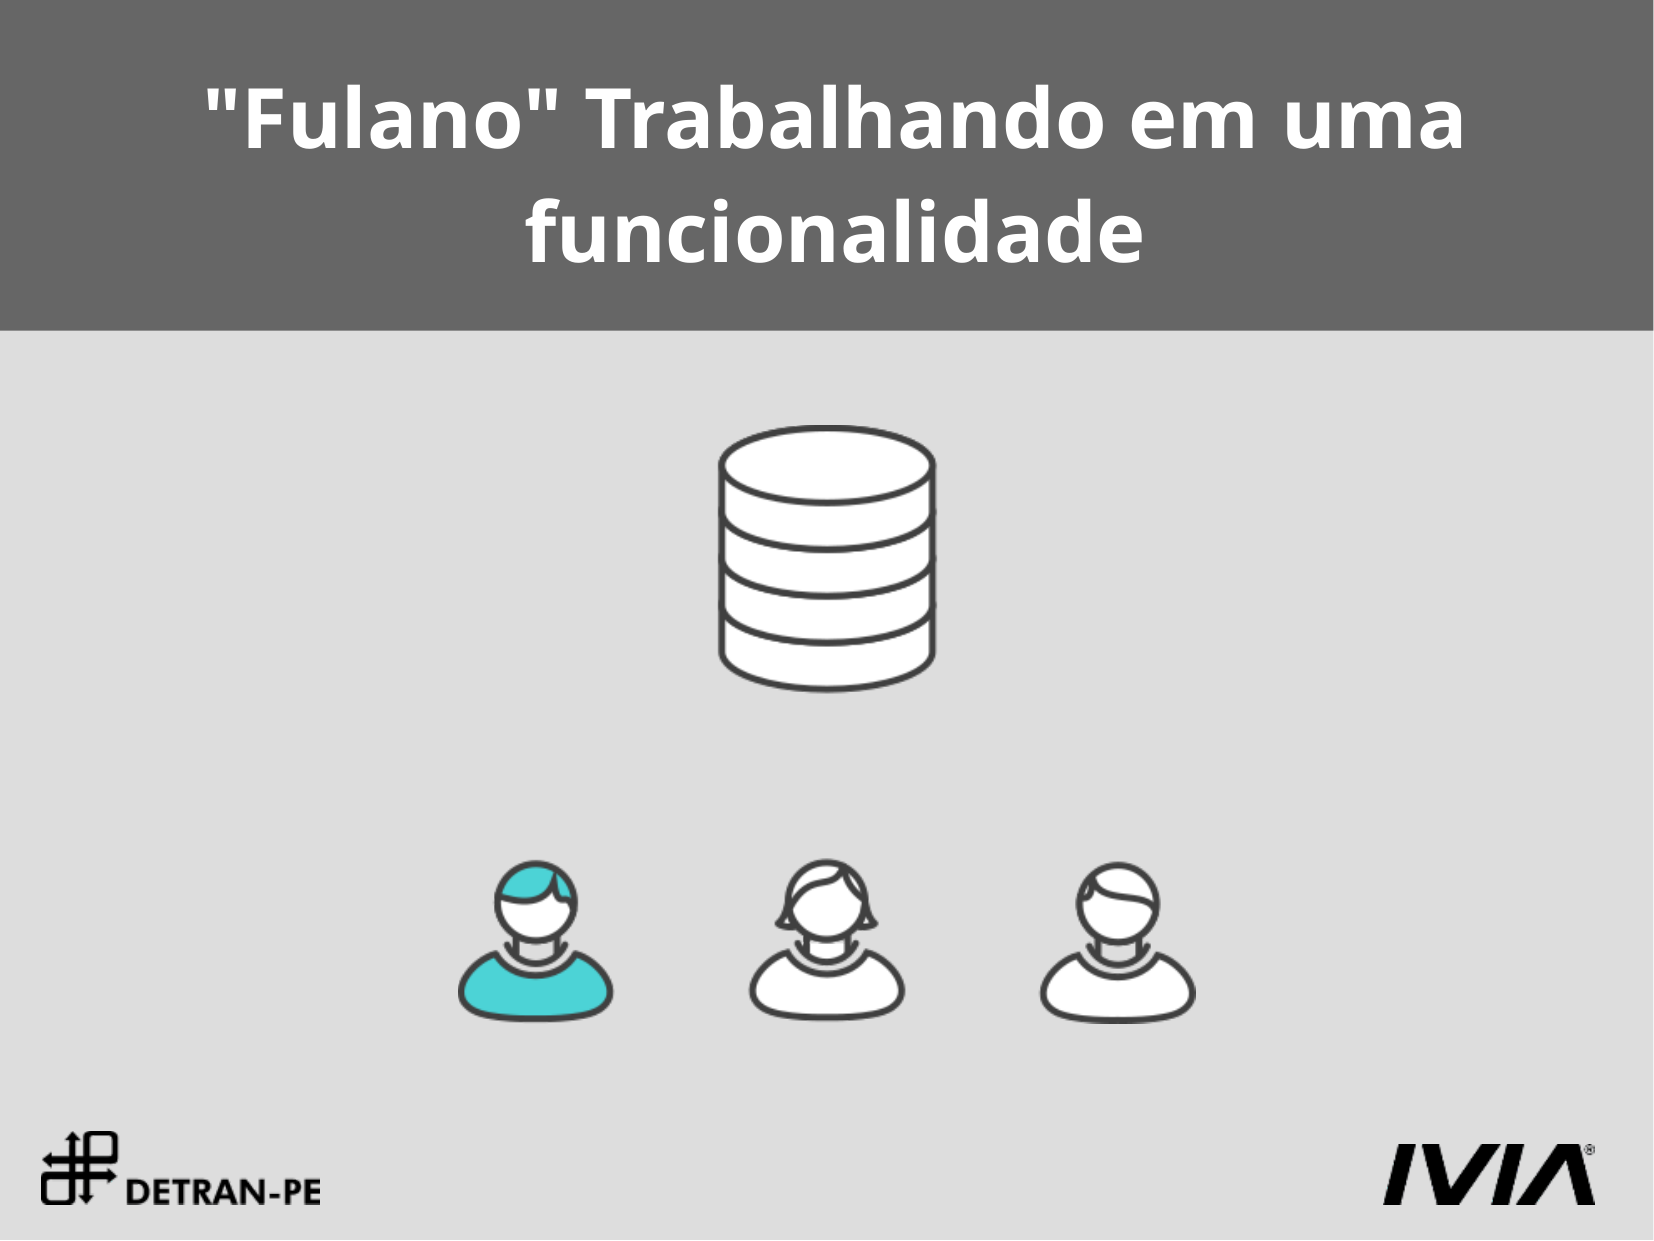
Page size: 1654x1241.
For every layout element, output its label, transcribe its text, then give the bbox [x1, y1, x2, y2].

picture [458, 425, 1196, 1024]
text_box [0, 0, 1654, 331]
picture [1383, 1144, 1595, 1205]
title "Fulano" Trabalhando em uma funcionalidade [70, 35, 1601, 312]
picture [41, 1131, 320, 1205]
